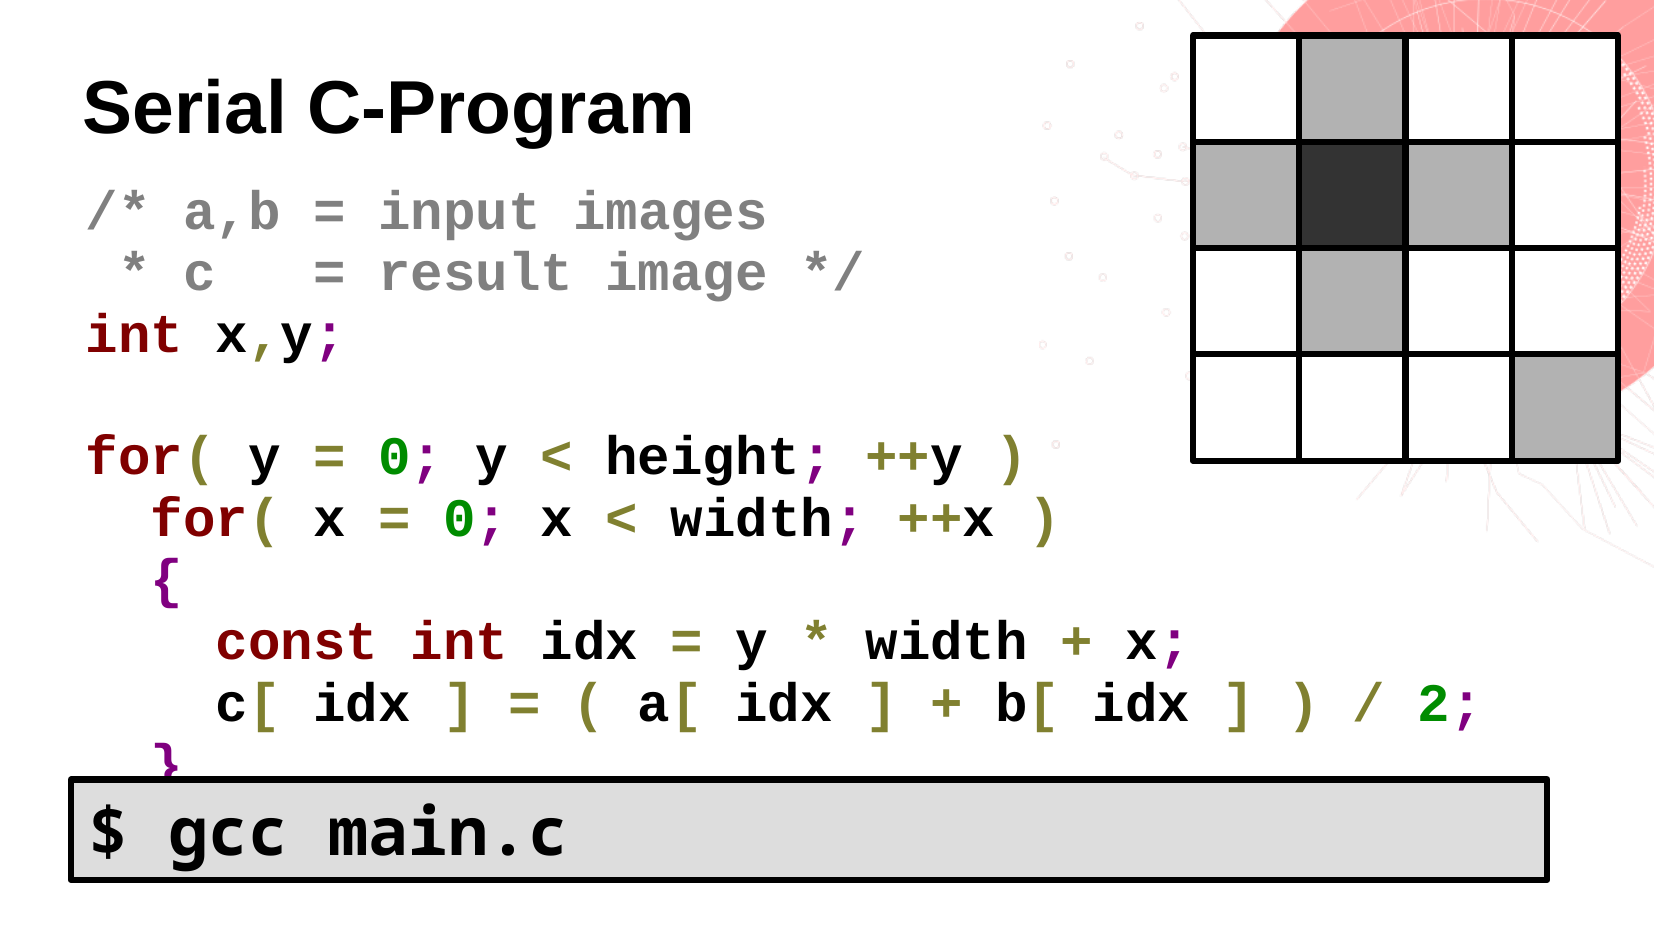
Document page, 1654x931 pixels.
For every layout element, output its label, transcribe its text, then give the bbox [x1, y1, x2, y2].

text_box [1192, 35, 1619, 461]
text_box /* a,b = input images * c = result image */ int x,y; for( y = 0; y < height; ++y ) for( x = 0; x < width; ++x ) { const int idx = y * width + x; c[ idx ] = ( a[ idx ] + b[ idx ] ) / 2; } [70, 176, 1498, 779]
title Serial C-Program [82, 65, 1192, 150]
text_box $ gcc main.c [70, 779, 1548, 880]
